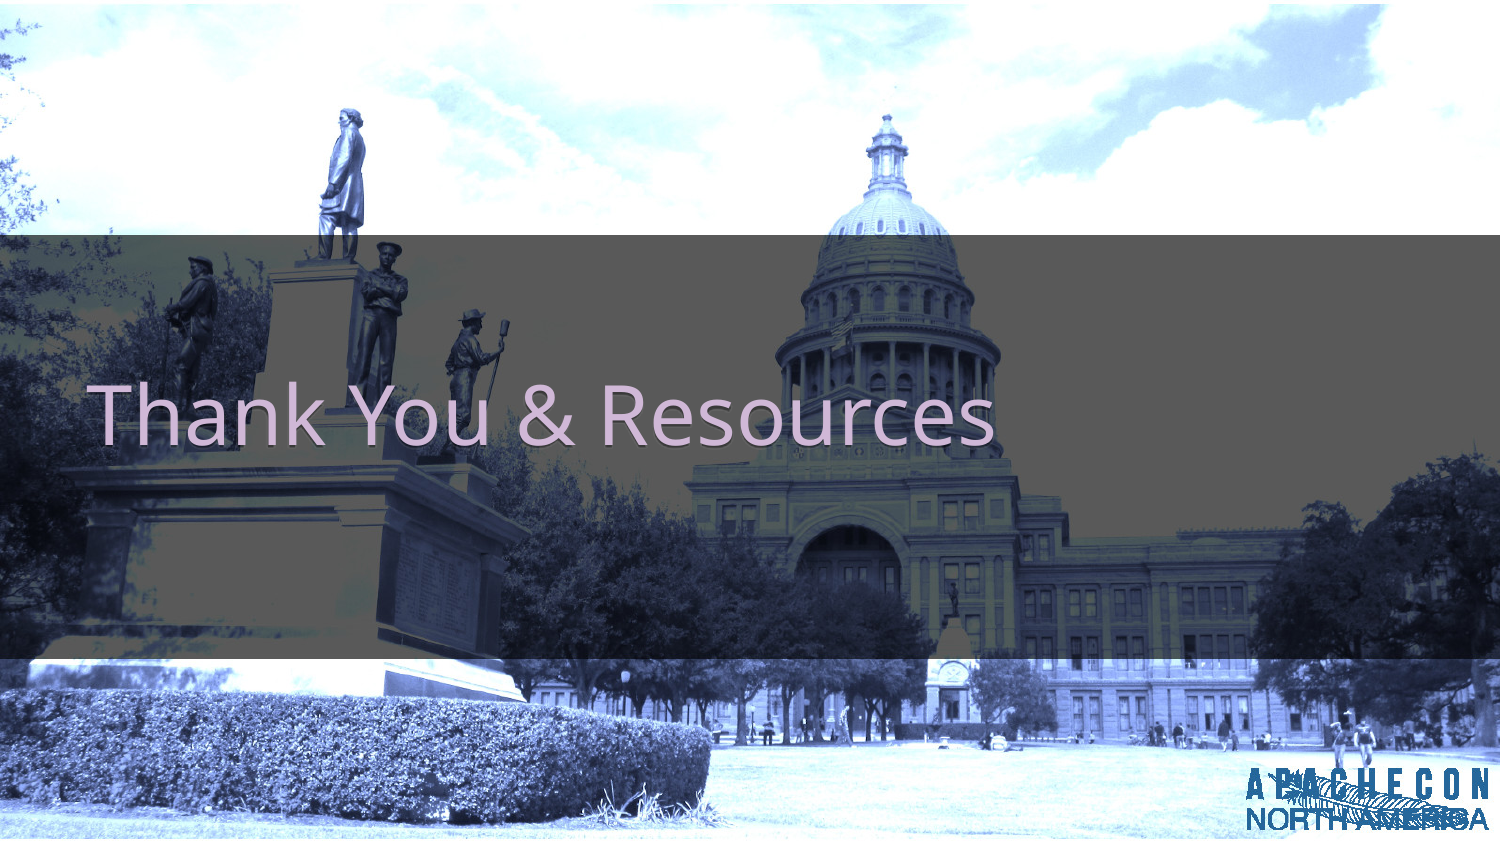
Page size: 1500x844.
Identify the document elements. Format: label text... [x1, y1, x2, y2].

title Thank You & Resources [71, 354, 1347, 536]
picture [0, 0, 1500, 844]
